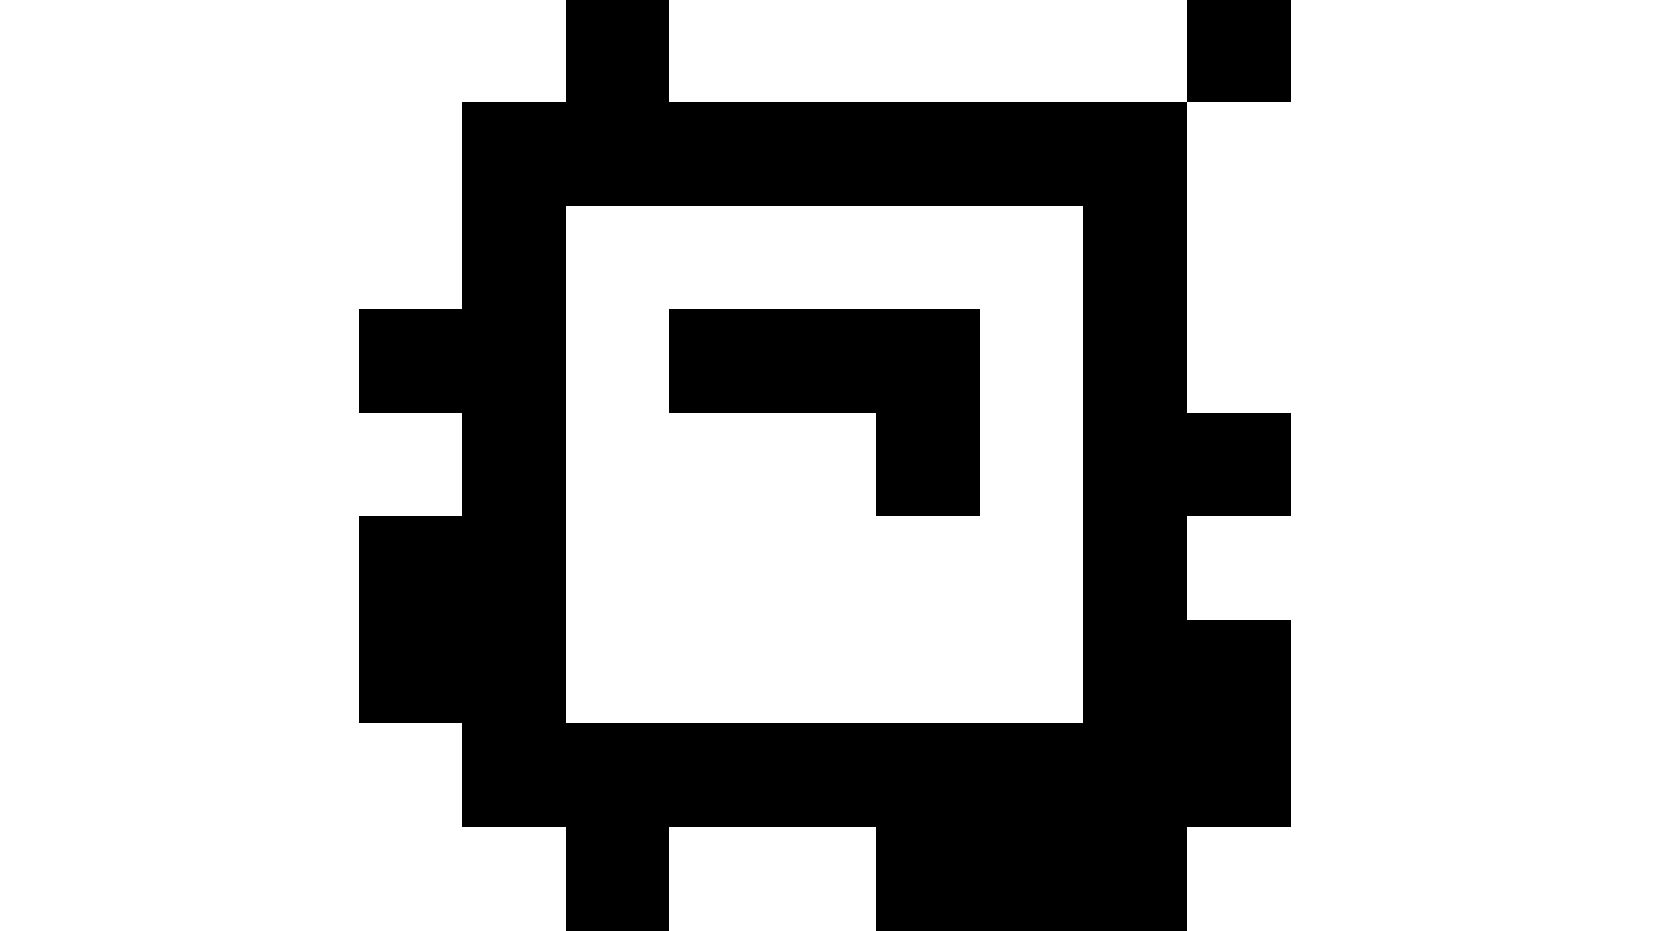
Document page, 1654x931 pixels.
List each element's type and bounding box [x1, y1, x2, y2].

picture [359, 0, 1291, 931]
